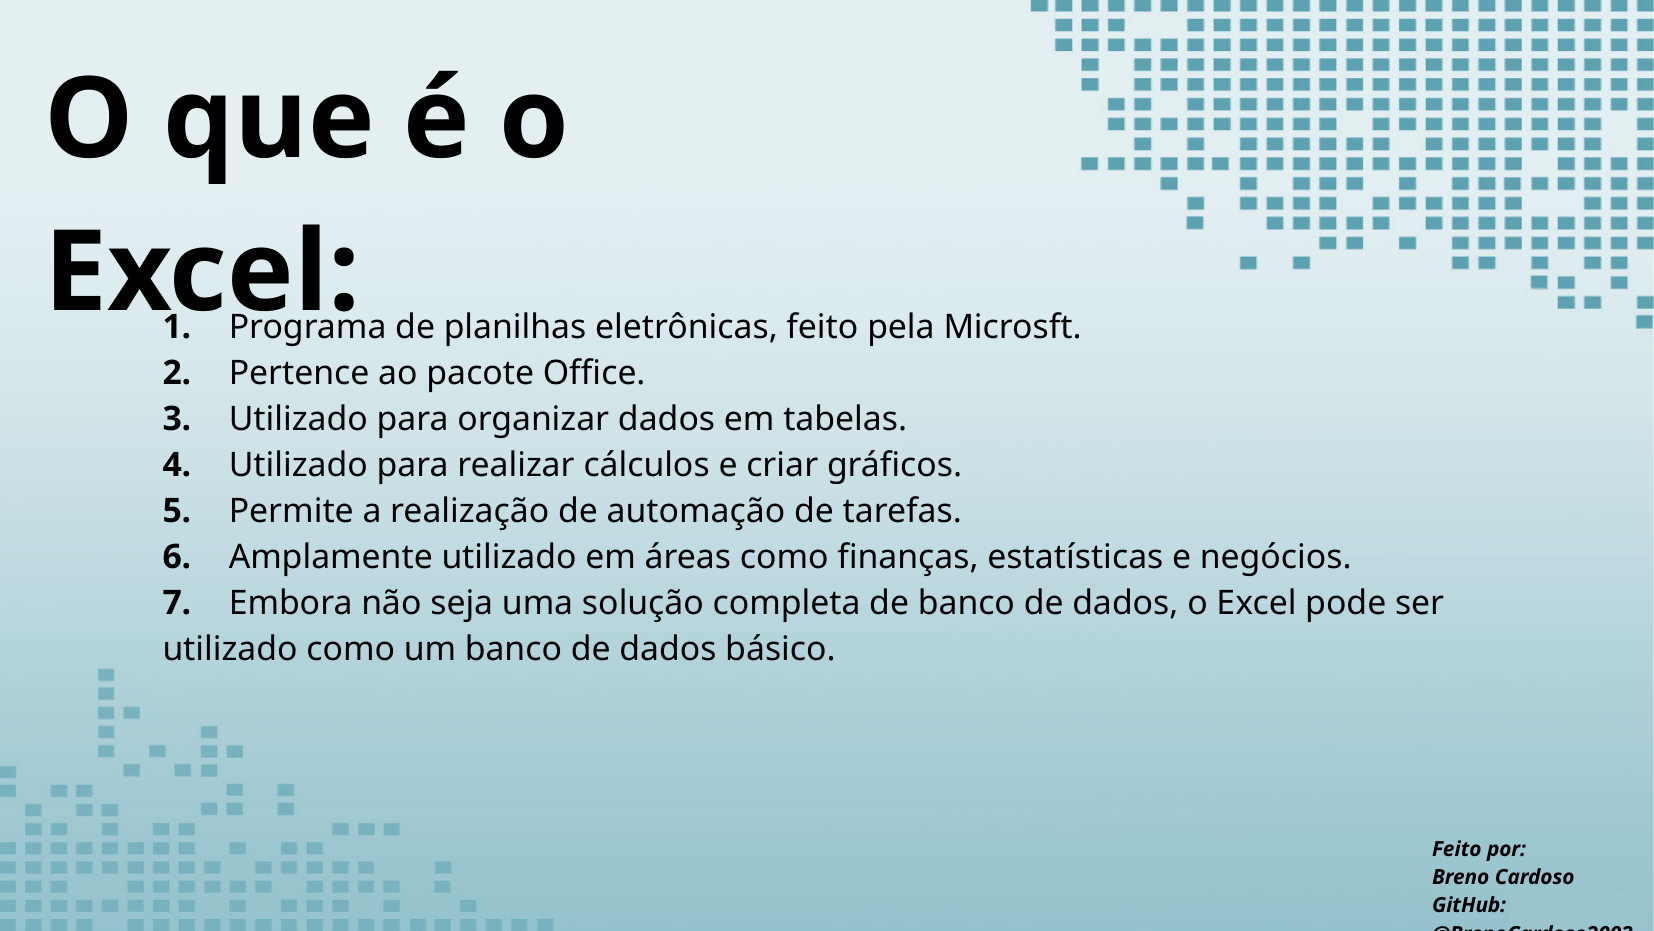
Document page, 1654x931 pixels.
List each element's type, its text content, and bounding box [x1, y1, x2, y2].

text_box O que é o Excel: [29, 29, 916, 292]
picture [0, 0, 1654, 931]
text_box Feito por: Breno Cardoso GitHub: @BrenoCardoso2002 [1417, 826, 1654, 931]
text_box 1. Programa de planilhas eletrônicas, feito pela Microsft. 2. Pertence ao pacote Office. 3. Utilizado para organizar dados em tabelas. 4. Utilizado para realizar cálculos e criar gráficos. 5. Permite a realização de automação de tarefas. 6. Amplamente utilizado em áreas como finanças, estatísticas e negócios. 7. Embora não seja uma solução completa de banco de dados, o Excel pode ser utilizado como um banco de dados básico. [147, 295, 1506, 680]
